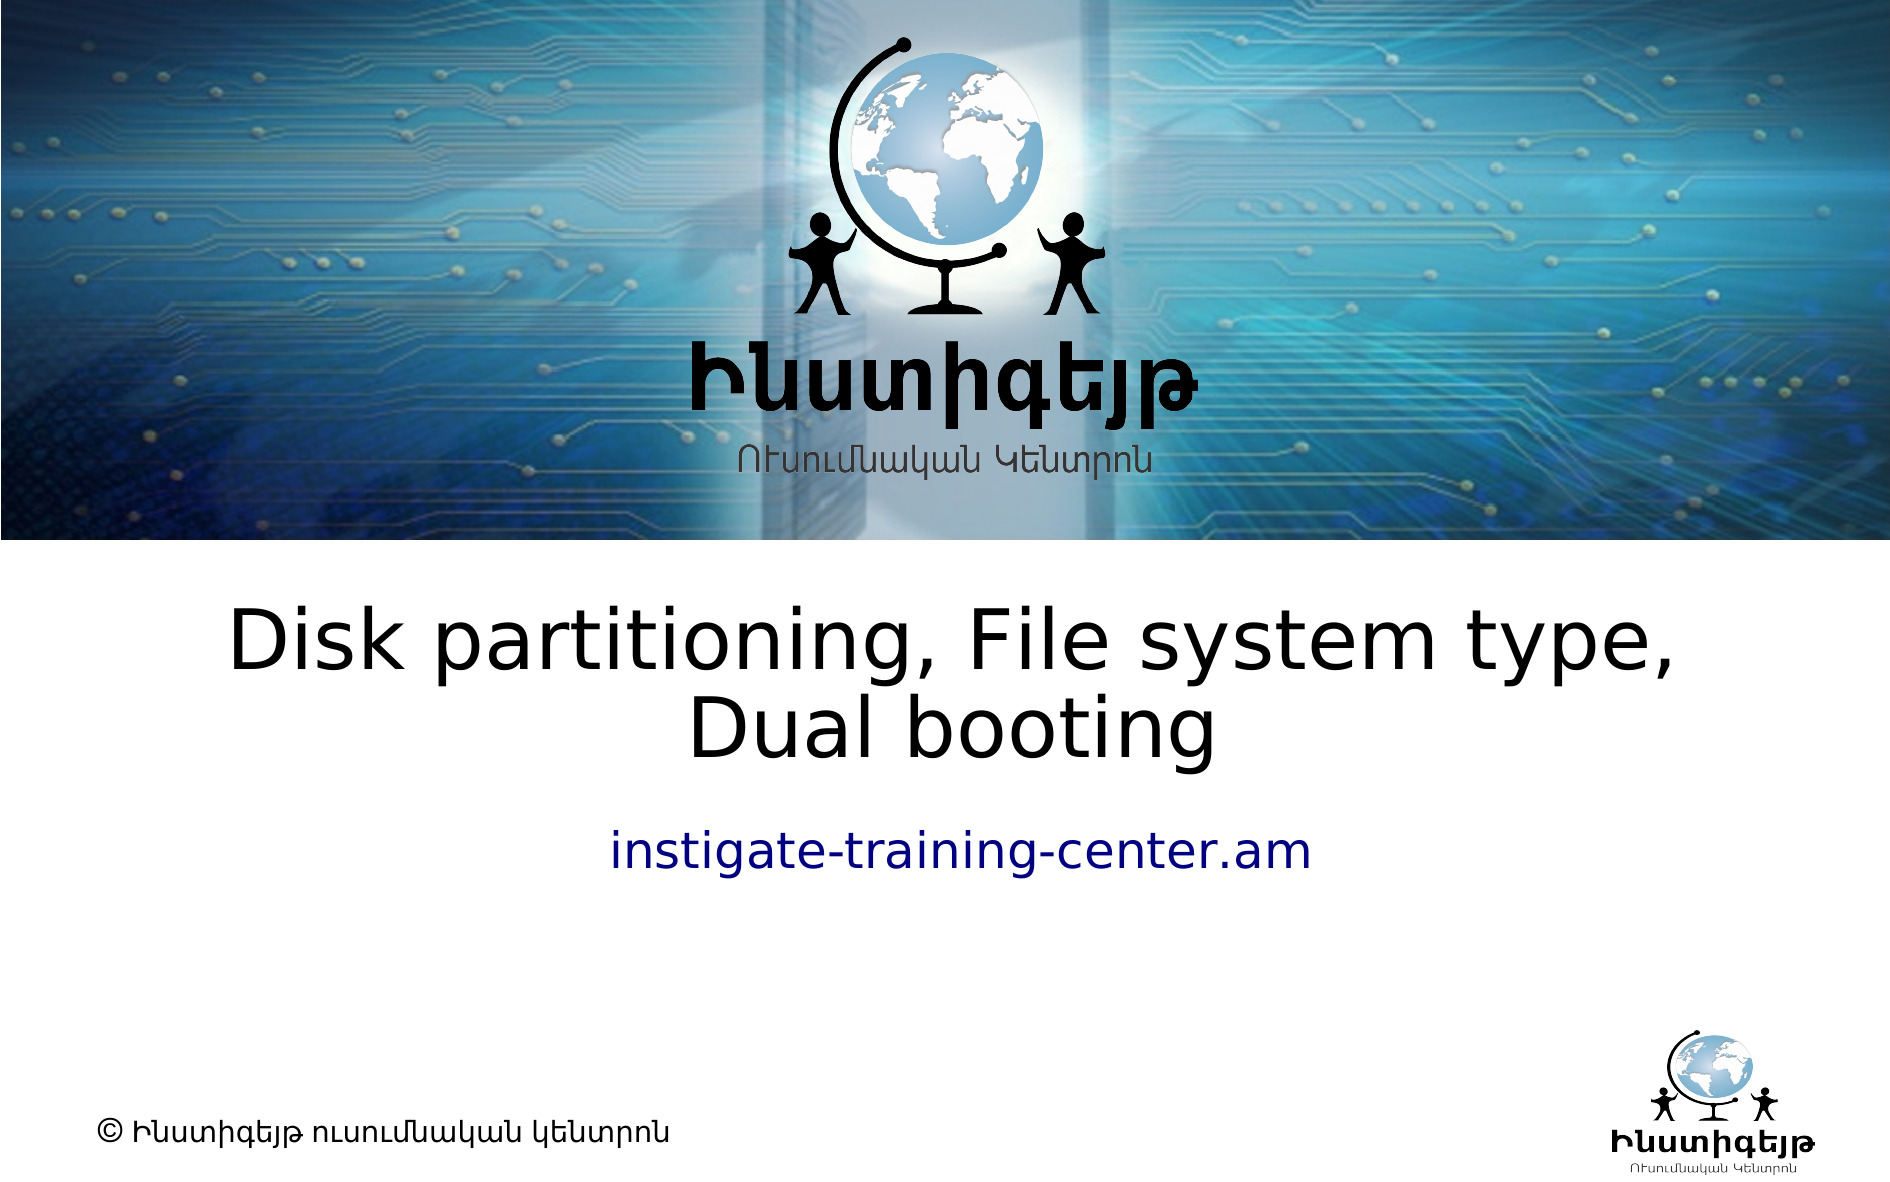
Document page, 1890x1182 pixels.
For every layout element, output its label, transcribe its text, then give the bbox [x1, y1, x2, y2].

title Disk partitioning, File system type, Dual booting [150, 592, 1757, 793]
picture [1612, 1030, 1815, 1175]
picture [1, 0, 1890, 540]
subtitle instigate-training-center.am [300, 819, 1623, 938]
